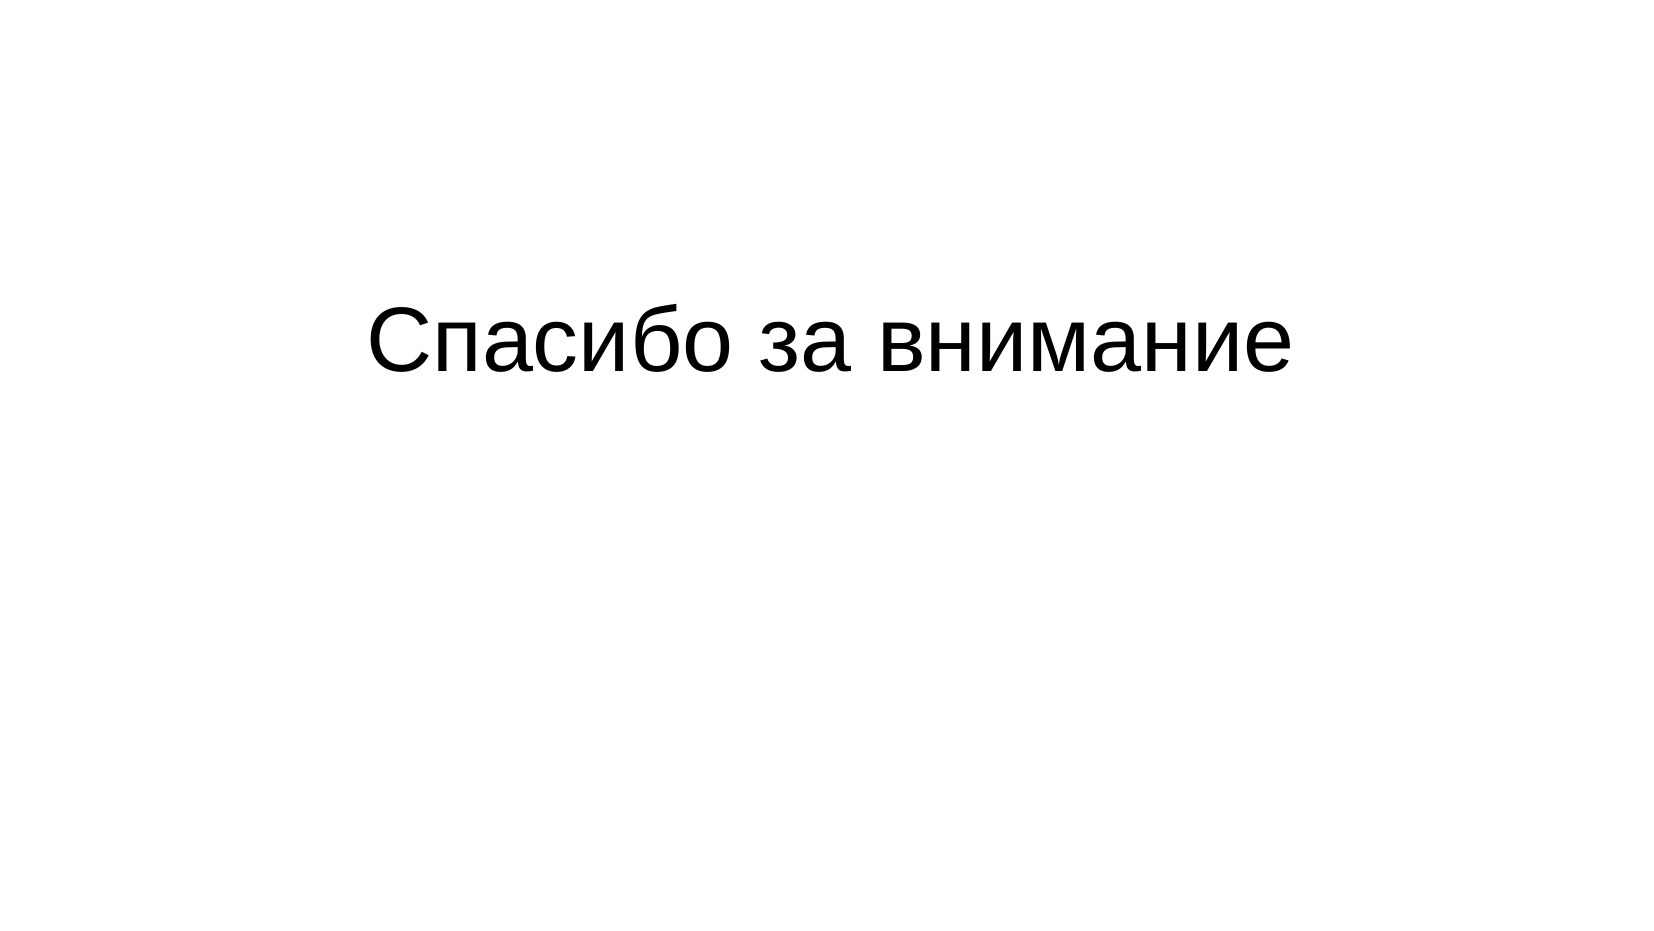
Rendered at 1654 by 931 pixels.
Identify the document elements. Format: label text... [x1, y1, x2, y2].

title Спасибо за внимание [86, 262, 1576, 418]
